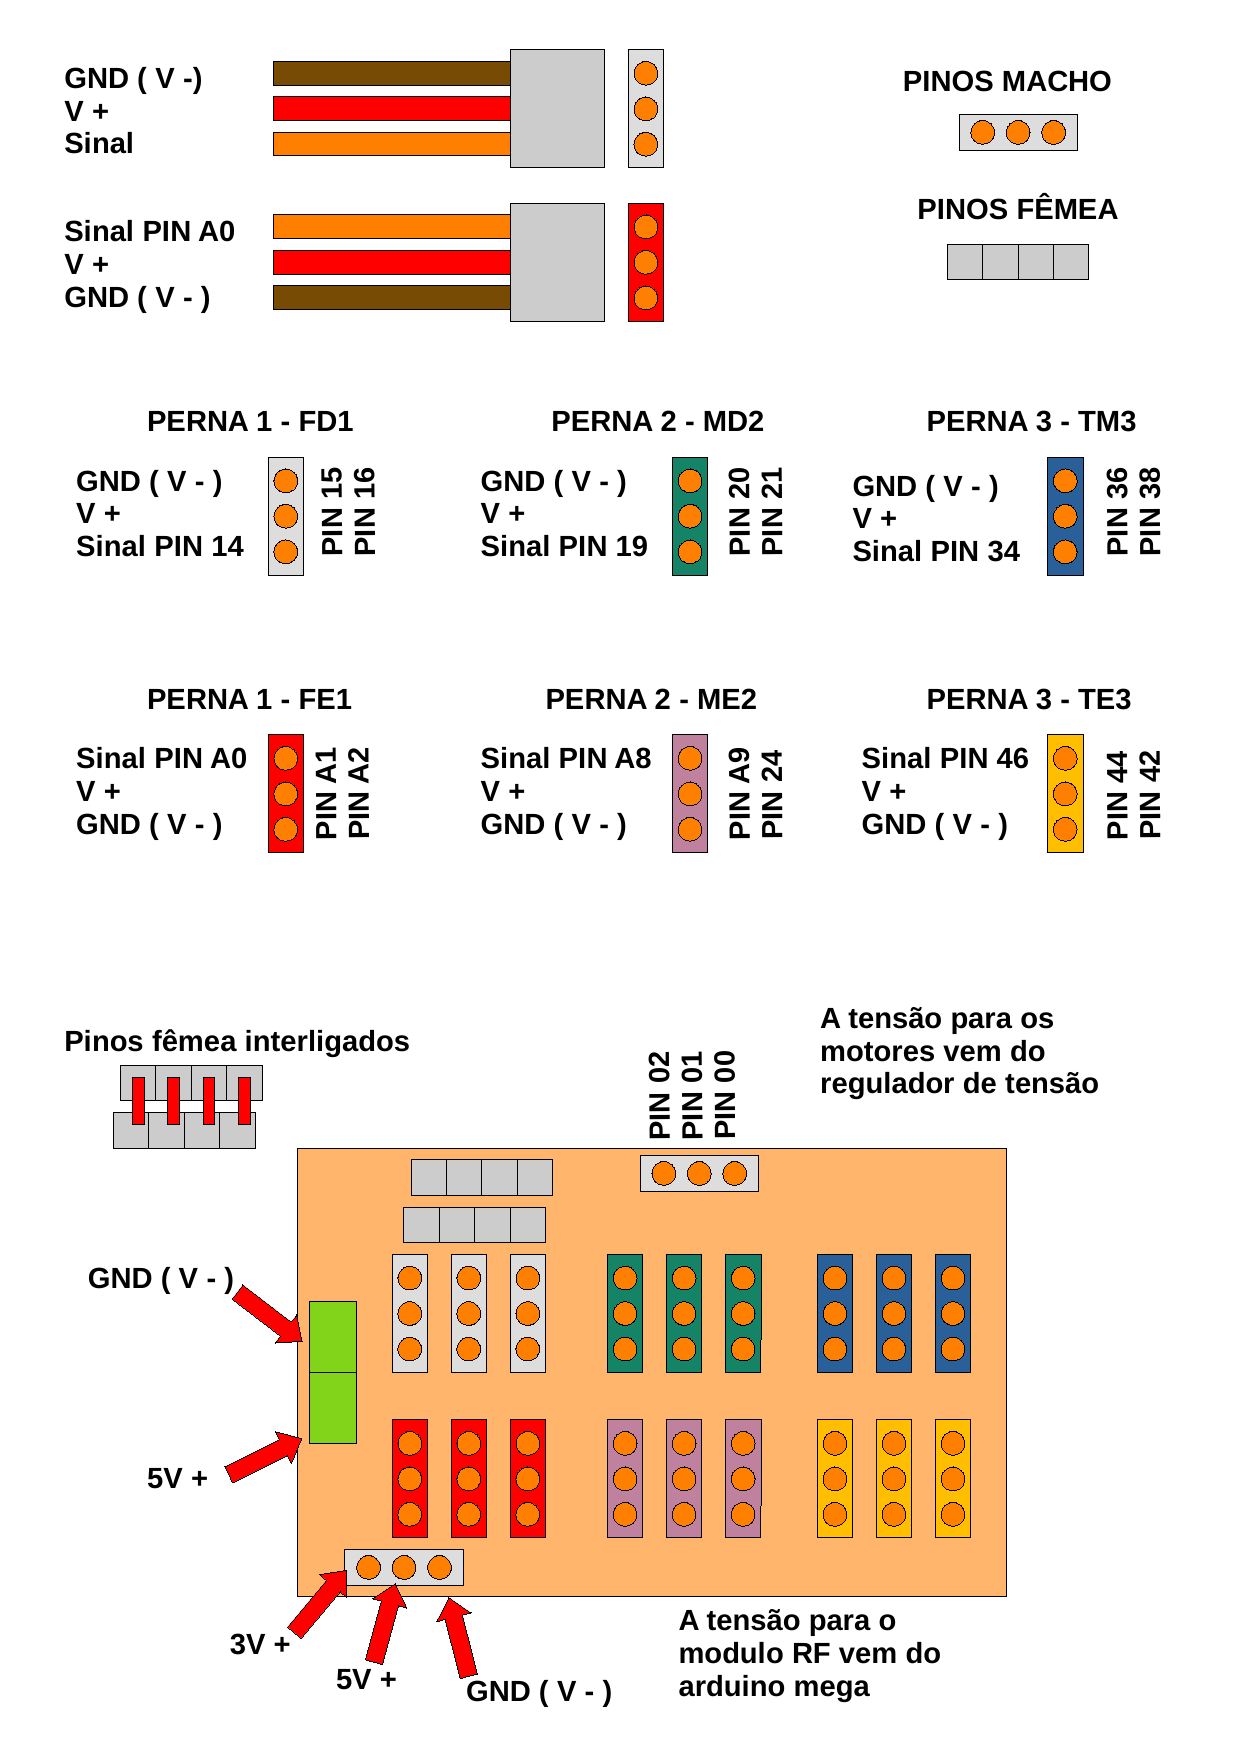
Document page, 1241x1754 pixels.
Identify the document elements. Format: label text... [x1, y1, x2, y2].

text_box [628, 49, 664, 168]
text_box PERNA 1 - FE1 [132, 675, 375, 724]
text_box [959, 139, 1078, 151]
text_box GND ( V - ) V + Sinal PIN 14 [61, 457, 269, 604]
text_box PINOS MACHO [888, 57, 1158, 139]
text_box 5V + [132, 1454, 227, 1503]
text_box A tensão para os motores vem do regulador de tensão [805, 994, 1125, 1108]
text_box PERNA 3 - TE3 [911, 675, 1154, 724]
text_box A tensão para o modulo RF vem do arduino mega [663, 1596, 983, 1711]
text_box [224, 1148, 1007, 1679]
text_box PINOS FÊMEA [902, 185, 1172, 266]
text_box PERNA 3 - TM3 [911, 398, 1154, 446]
text_box GND ( V - ) V + Sinal PIN 34 [837, 462, 1048, 608]
text_box [673, 734, 708, 853]
text_box GND ( V - ) V + Sinal PIN 19 [465, 457, 673, 604]
text_box Pinos fêmea interligados [49, 1017, 428, 1099]
text_box PIN 02 PIN 01 PIN 00 [634, 1029, 759, 1156]
text_box GND ( V -) V + Sinal [49, 54, 227, 168]
text_box PIN A1 PIN A2 [301, 728, 414, 856]
text_box [273, 49, 605, 168]
text_box Sinal PIN 46 V + GND ( V - ) [846, 734, 1048, 881]
text_box [673, 479, 708, 576]
text_box Sinal PIN A8 V + GND ( V - ) [465, 734, 673, 881]
text_box [628, 203, 664, 322]
text_box [274, 203, 605, 322]
text_box PERNA 1 - FD1 [132, 398, 375, 446]
text_box GND ( V - ) [73, 1254, 251, 1302]
text_box [947, 266, 1089, 280]
text_box PIN 36 PIN 38 [1092, 445, 1205, 572]
text_box PERNA 2 - MD2 [536, 398, 806, 479]
text_box [1047, 457, 1084, 576]
text_box Sinal PIN A0 V + GND ( V - ) [61, 734, 274, 881]
text_box 3V + [214, 1620, 310, 1669]
text_box 5V + [321, 1655, 416, 1704]
text_box [269, 457, 304, 576]
text_box PIN 20 PIN 21 [714, 445, 828, 572]
text_box Sinal PIN A0 V + GND ( V - ) [49, 208, 274, 354]
text_box PIN 44 PIN 42 [1092, 728, 1205, 856]
text_box PERNA 2 - ME2 [530, 675, 773, 724]
text_box [1048, 734, 1084, 853]
text_box [274, 734, 302, 853]
text_box PIN A9 PIN 24 [714, 728, 828, 856]
text_box PIN 15 PIN 16 [307, 445, 420, 572]
text_box [113, 1099, 263, 1149]
text_box GND ( V - ) [451, 1667, 629, 1716]
